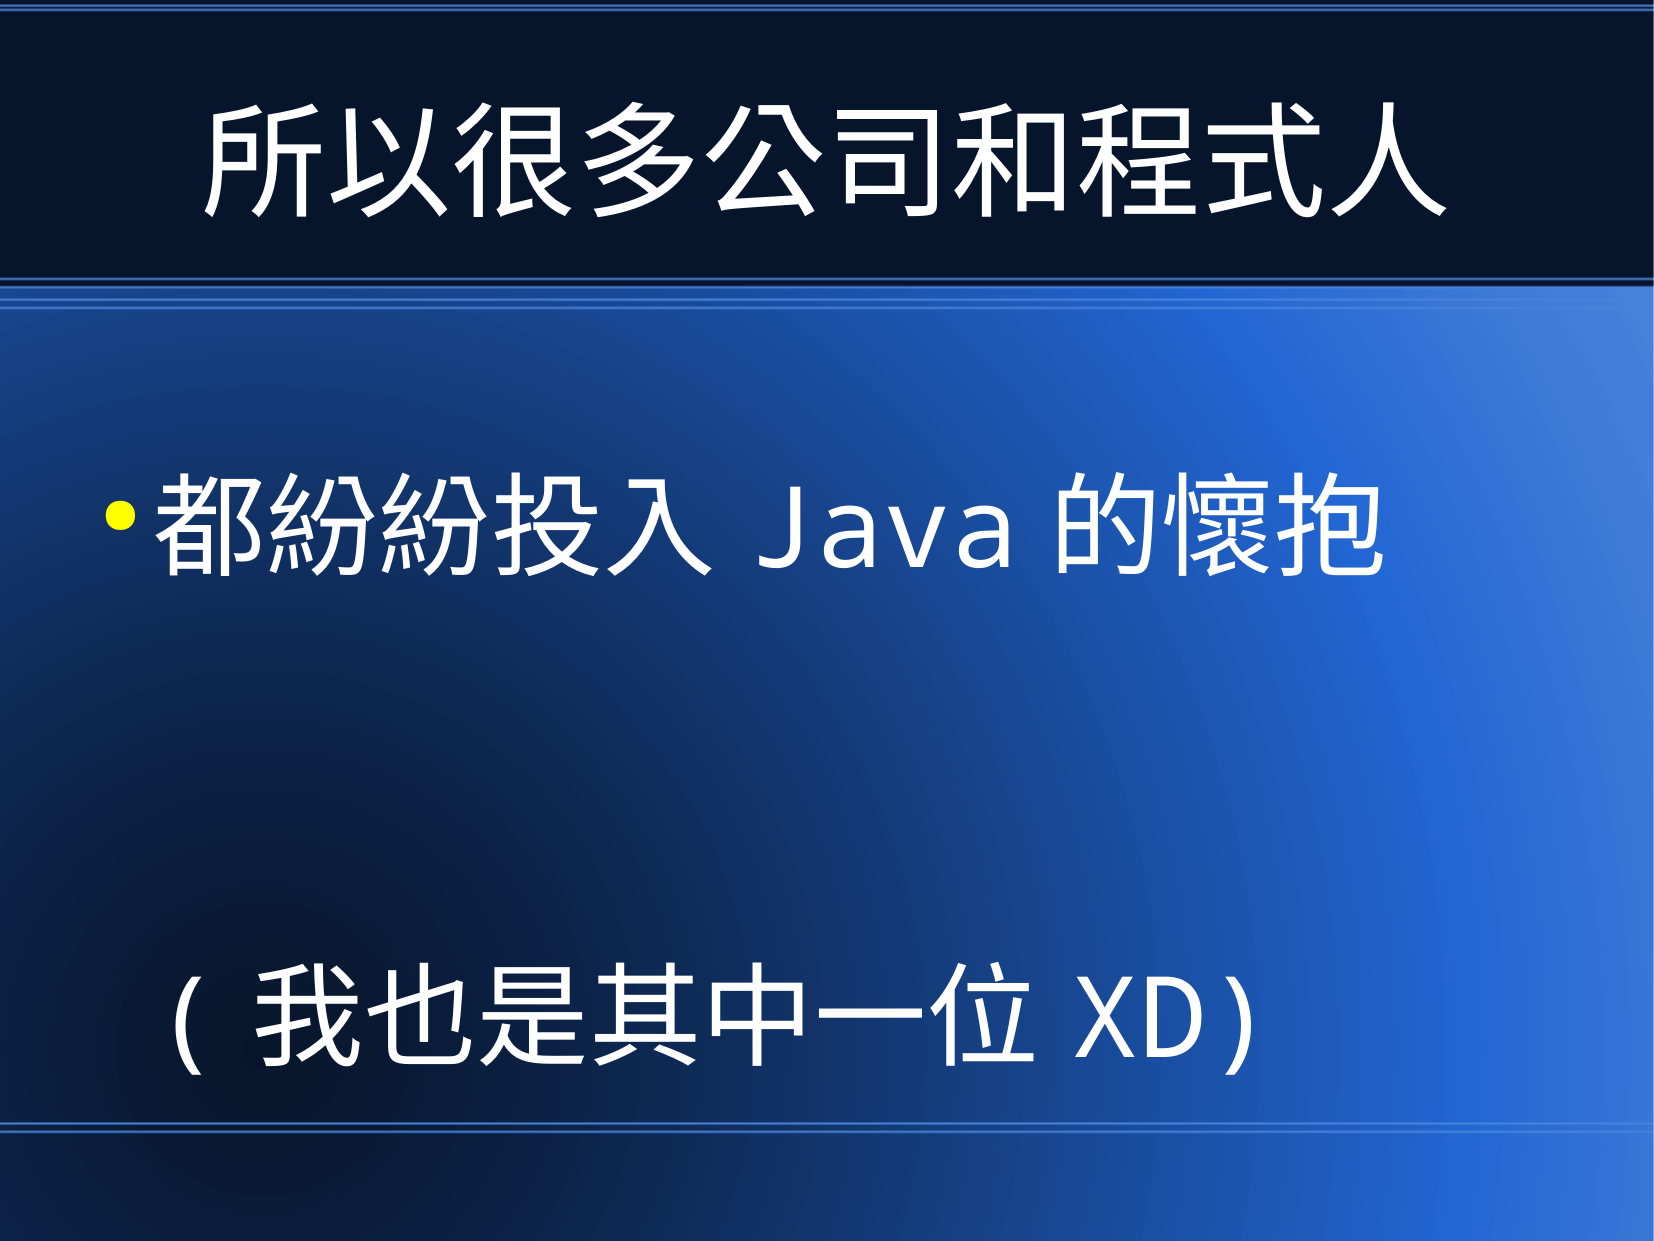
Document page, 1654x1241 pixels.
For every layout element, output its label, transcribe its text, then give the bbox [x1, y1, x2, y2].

picture [0, 0, 1654, 1241]
list 都紛紛投入Java的懷抱 (我也是其中一位XD) [82, 355, 1571, 1241]
title 所以很多公司和程式人 [82, 49, 1571, 257]
